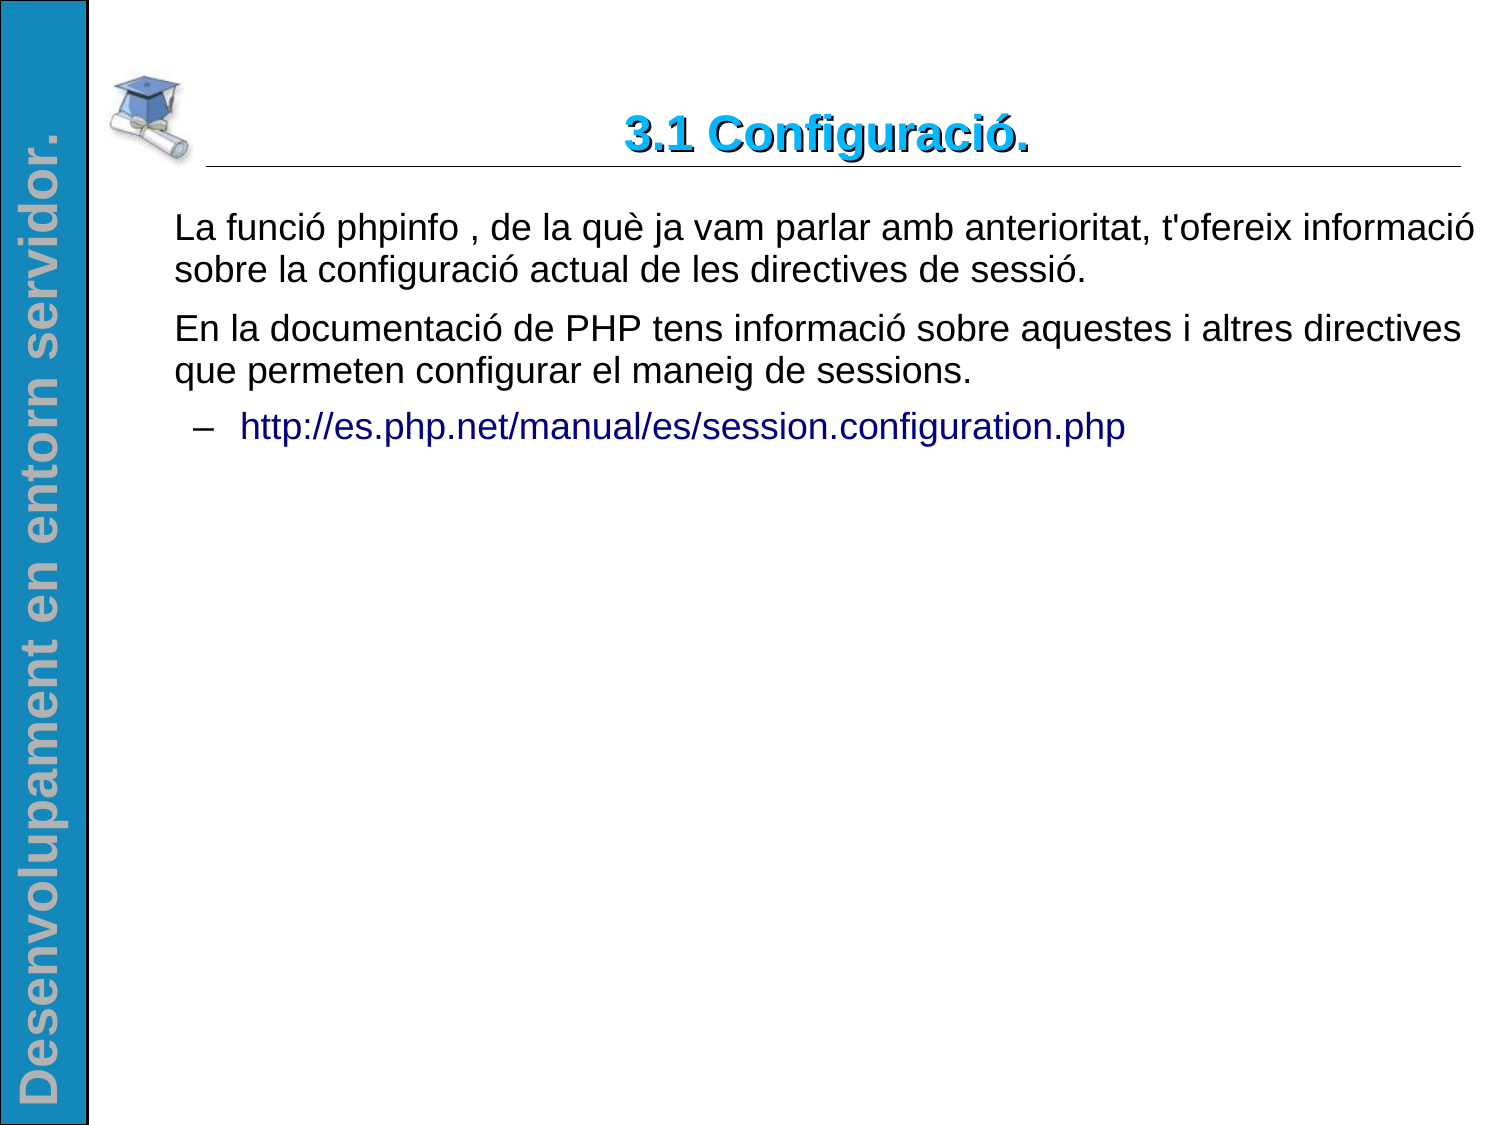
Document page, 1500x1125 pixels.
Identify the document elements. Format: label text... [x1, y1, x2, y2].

picture [93, 61, 206, 174]
list La funció phpinfo , de la què ja vam parlar amb anterioritat, t'ofereix informació sobre la configuració actual de les directives de sessió. En la documentació de PHP tens informació sobre aquestes i altres directives que permeten configurar el maneig de sessions. http://es.php.net/manual/es/session.configuration.php [118, 206, 1477, 1063]
title 3.1 Configuració. [206, 88, 1447, 178]
